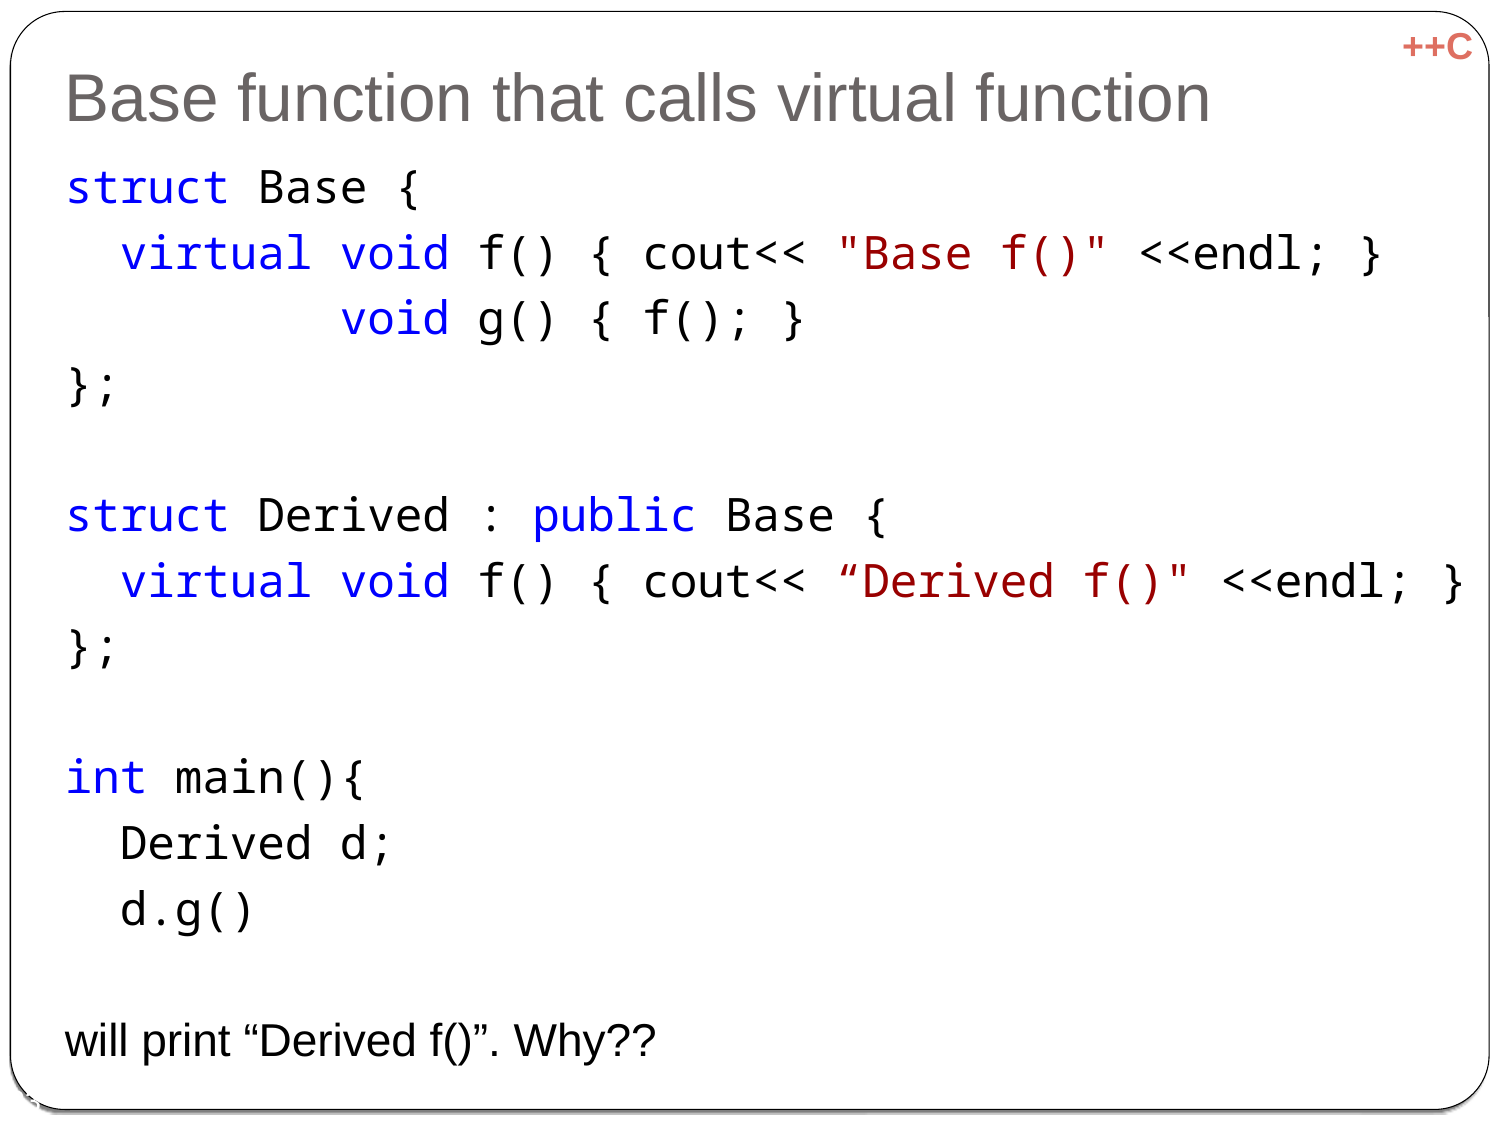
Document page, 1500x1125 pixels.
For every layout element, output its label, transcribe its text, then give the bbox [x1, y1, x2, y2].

title Base function that calls virtual function [50, 45, 1450, 149]
slide_number <number> [0, 1074, 50, 1125]
list struct Base { virtual void f() { cout<< "Base f()" <<endl; } void g() { f(); } }; struct Derived : public Base { virtual void f() { cout<< “Derived f()" <<endl; } }; int main(){ Derived d; d.g() will print “Derived f()”. Why?? [50, 149, 1488, 1088]
